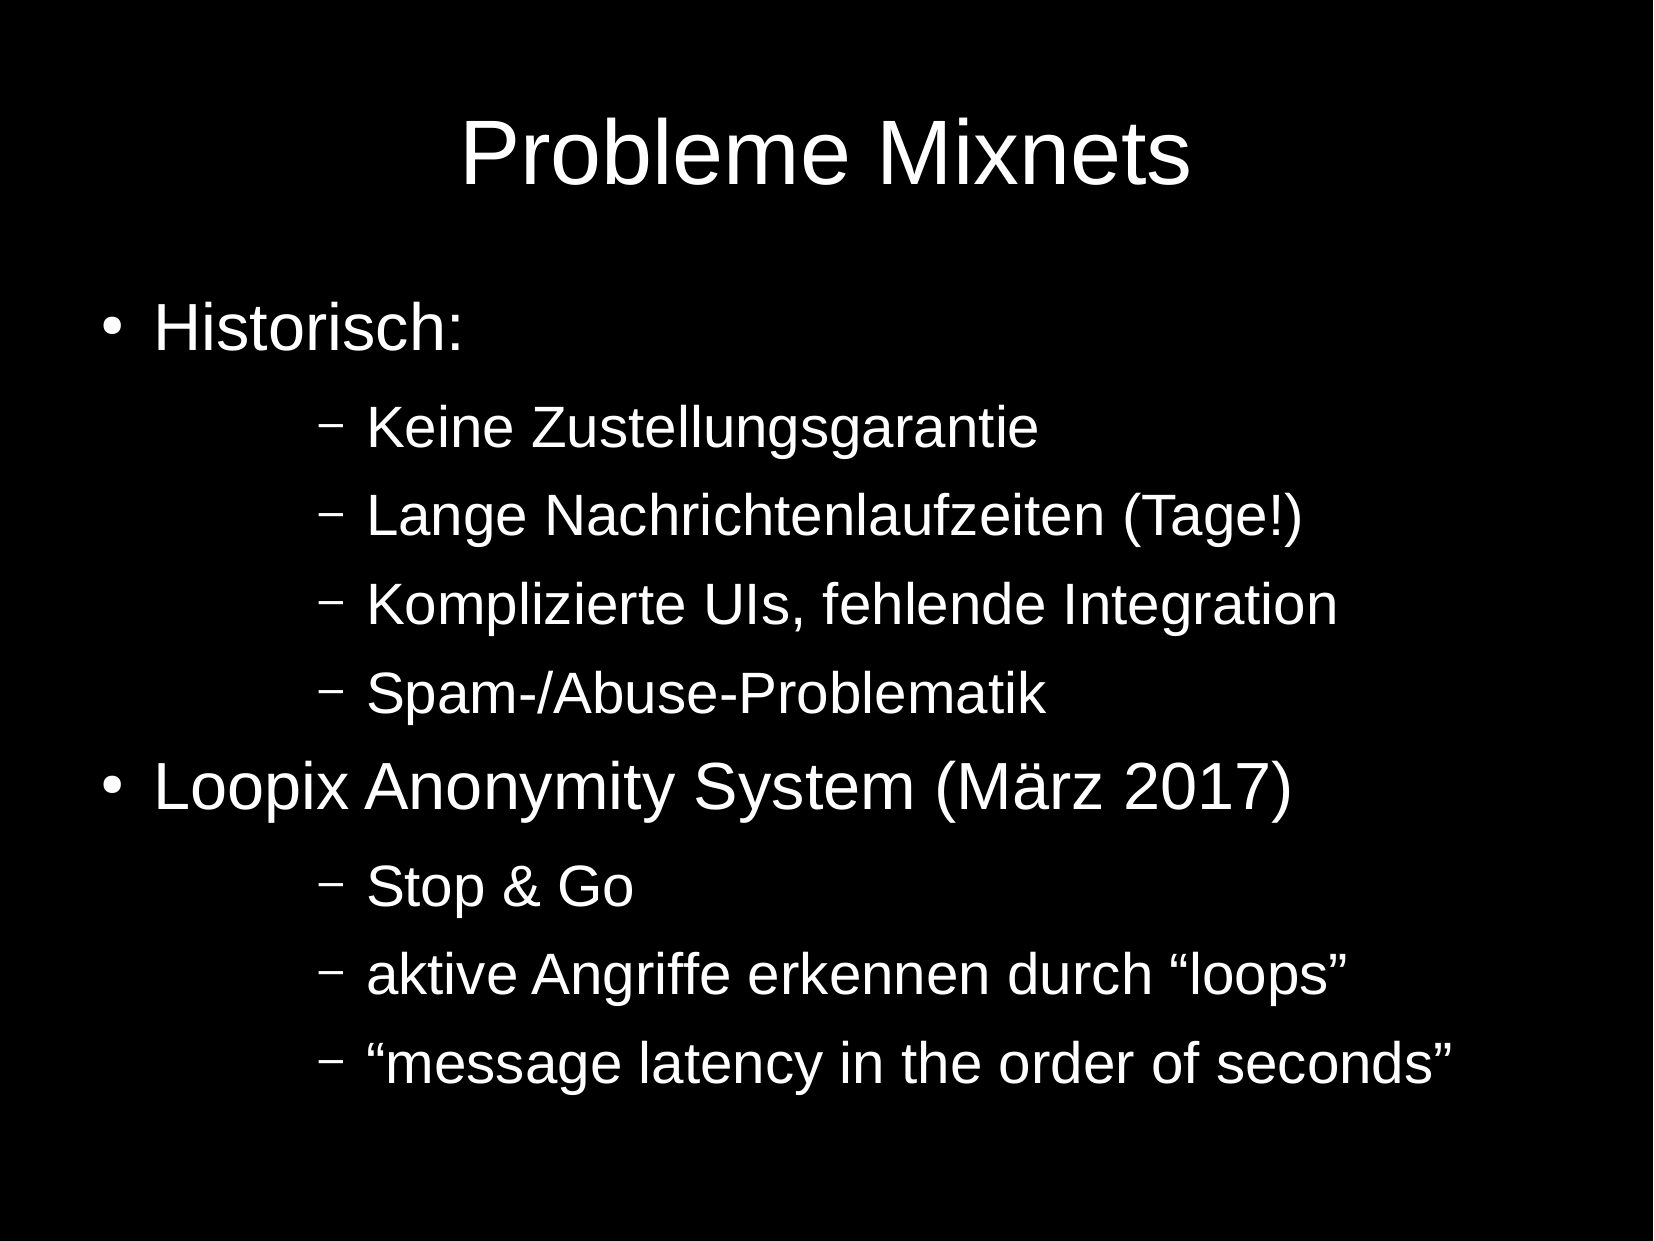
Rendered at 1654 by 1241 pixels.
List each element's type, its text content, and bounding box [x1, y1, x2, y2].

title Probleme Mixnets [82, 49, 1571, 257]
list Historisch: Keine Zustellungsgarantie Lange Nachrichtenlaufzeiten (Tage!) Komplizierte UIs, fehlende Integration Spam-/Abuse-Problematik Loopix Anonymity System (März 2017) Stop & Go aktive Angriffe erkennen durch “loops” “message latency in the order of seconds” [82, 290, 1571, 1096]
